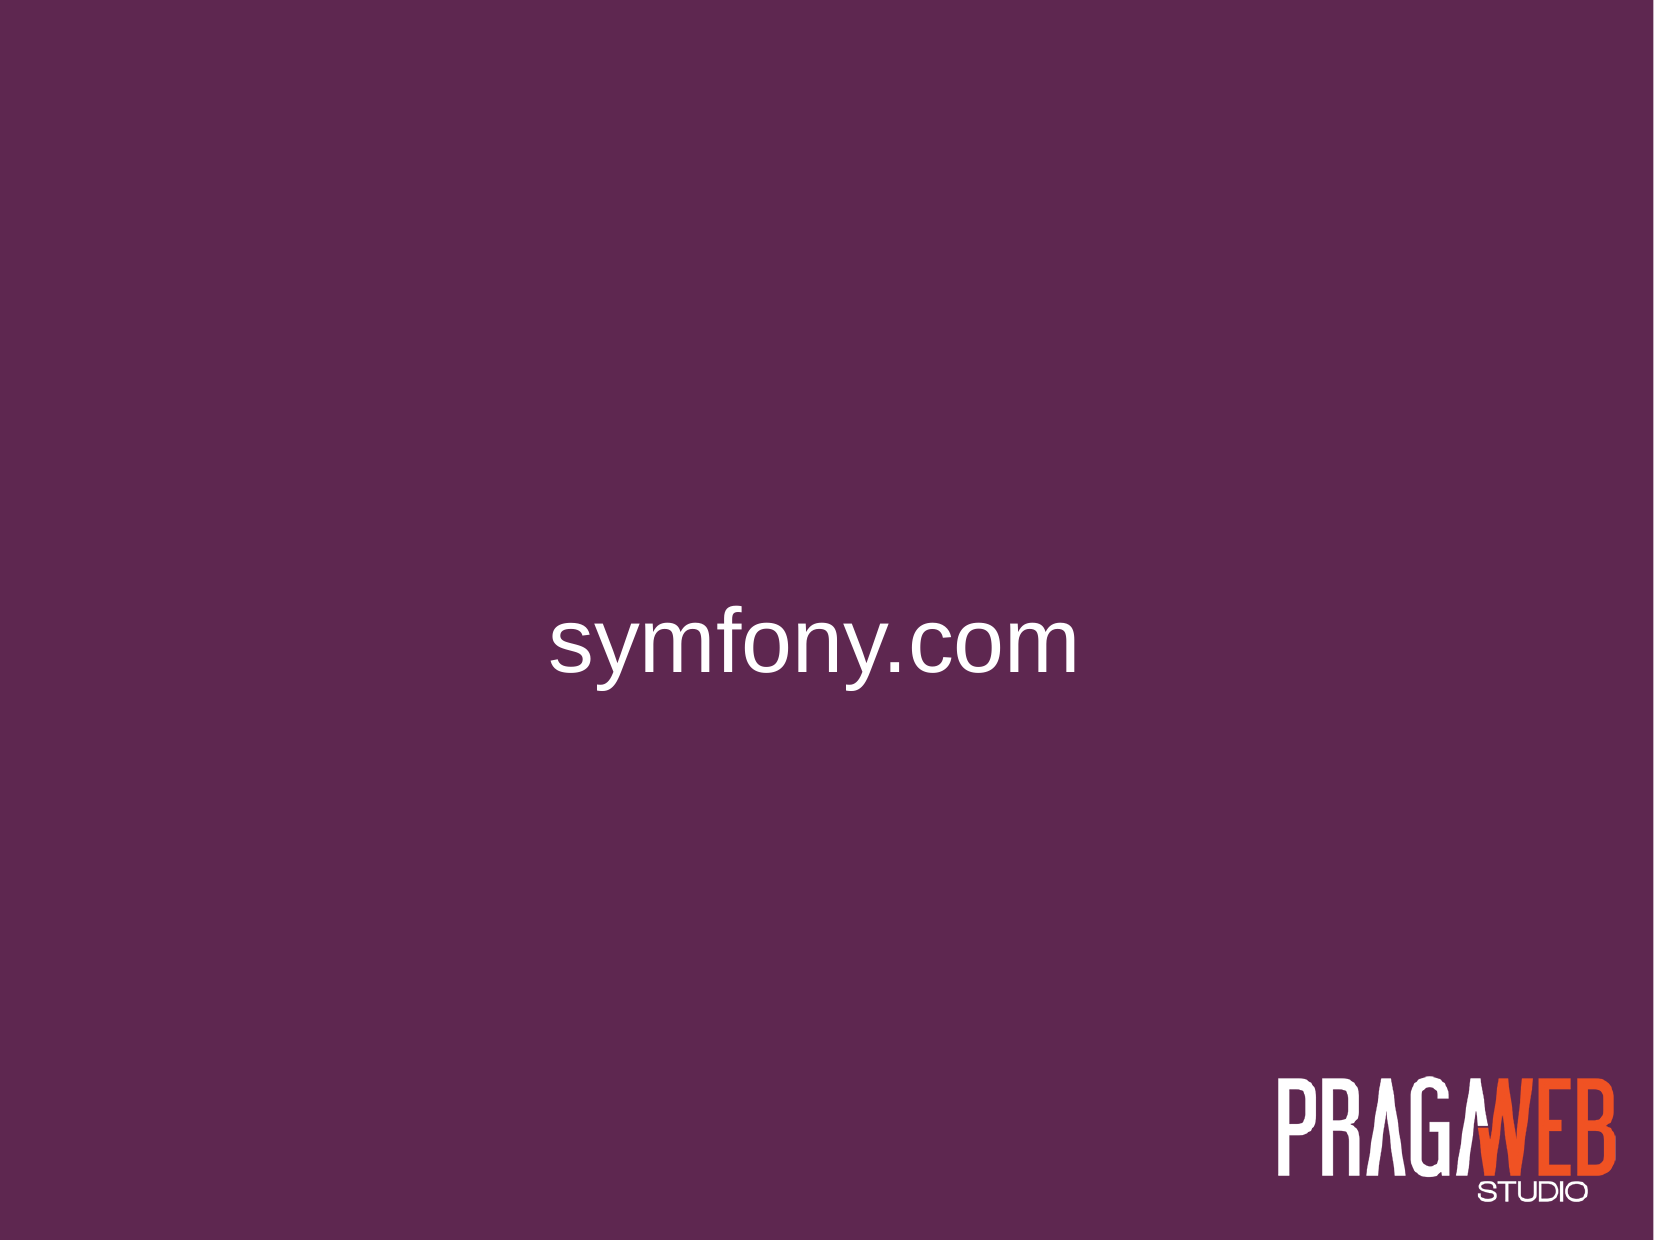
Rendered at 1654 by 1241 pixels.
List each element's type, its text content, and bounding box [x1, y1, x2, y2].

picture [1240, 1062, 1639, 1218]
title symfony.com [70, 537, 1560, 745]
